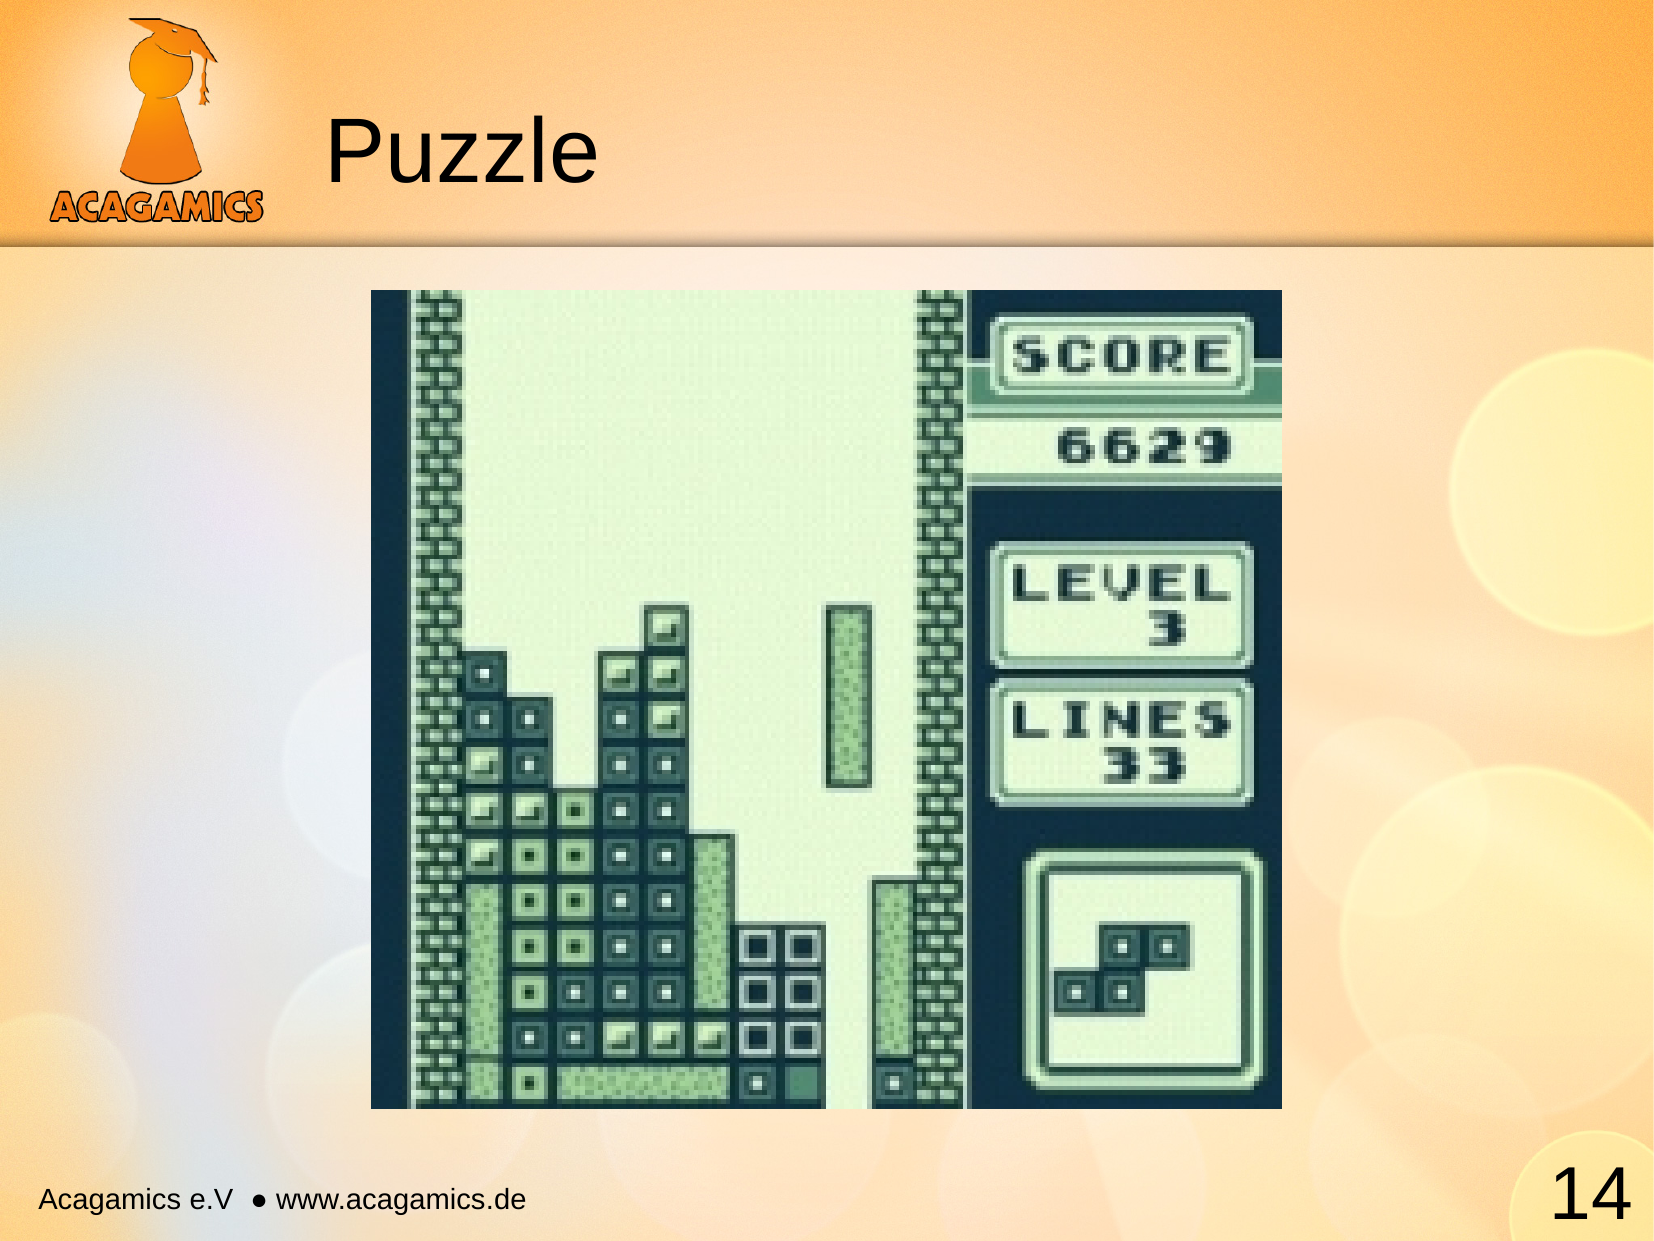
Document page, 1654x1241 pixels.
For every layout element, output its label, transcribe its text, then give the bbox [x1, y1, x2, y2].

text_box [1517, 1151, 1654, 1241]
picture [371, 290, 1282, 1109]
title Puzzle [324, 76, 1571, 216]
